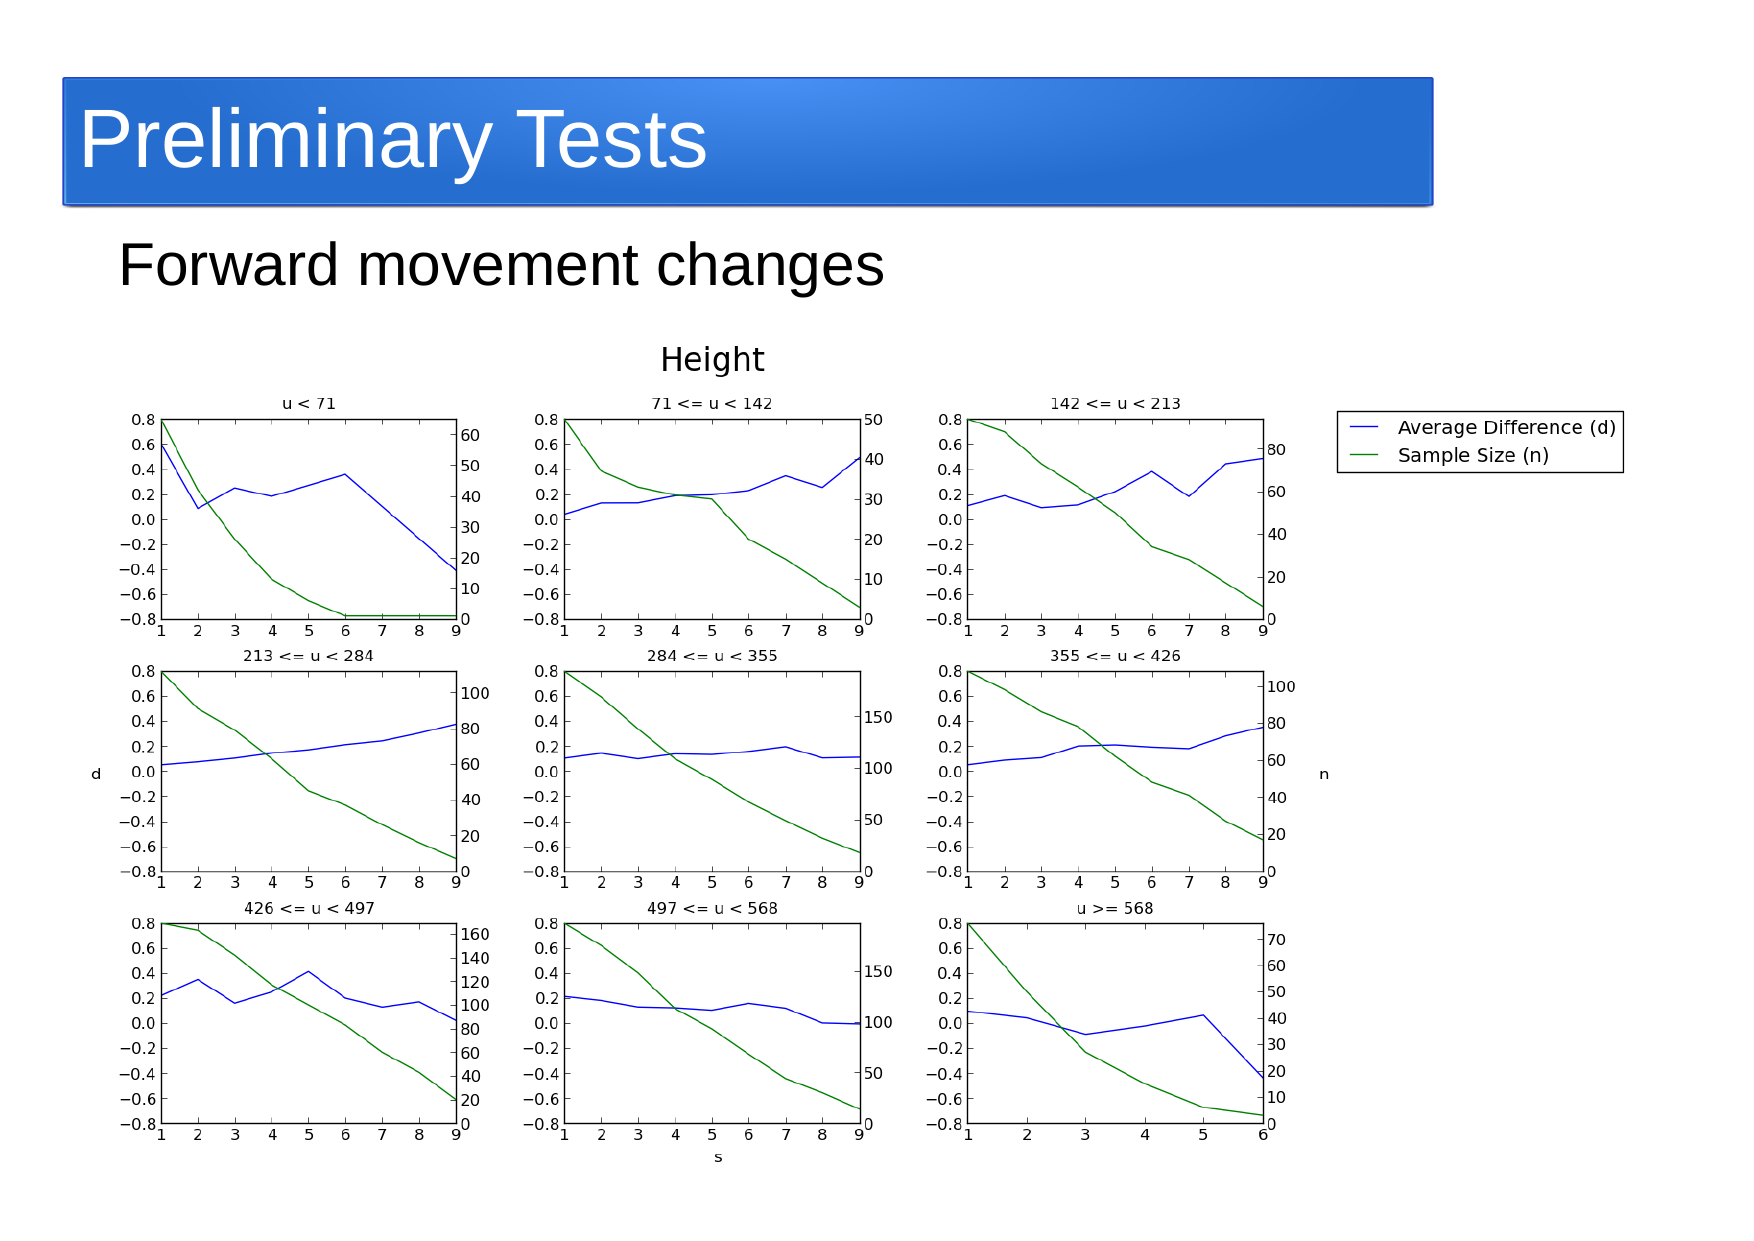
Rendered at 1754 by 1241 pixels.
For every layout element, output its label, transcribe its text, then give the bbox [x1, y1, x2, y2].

picture [58, 328, 1696, 1179]
title Preliminary Tests [78, 80, 1429, 198]
picture [58, 77, 1439, 209]
text_box Forward movement changes [103, 223, 931, 306]
